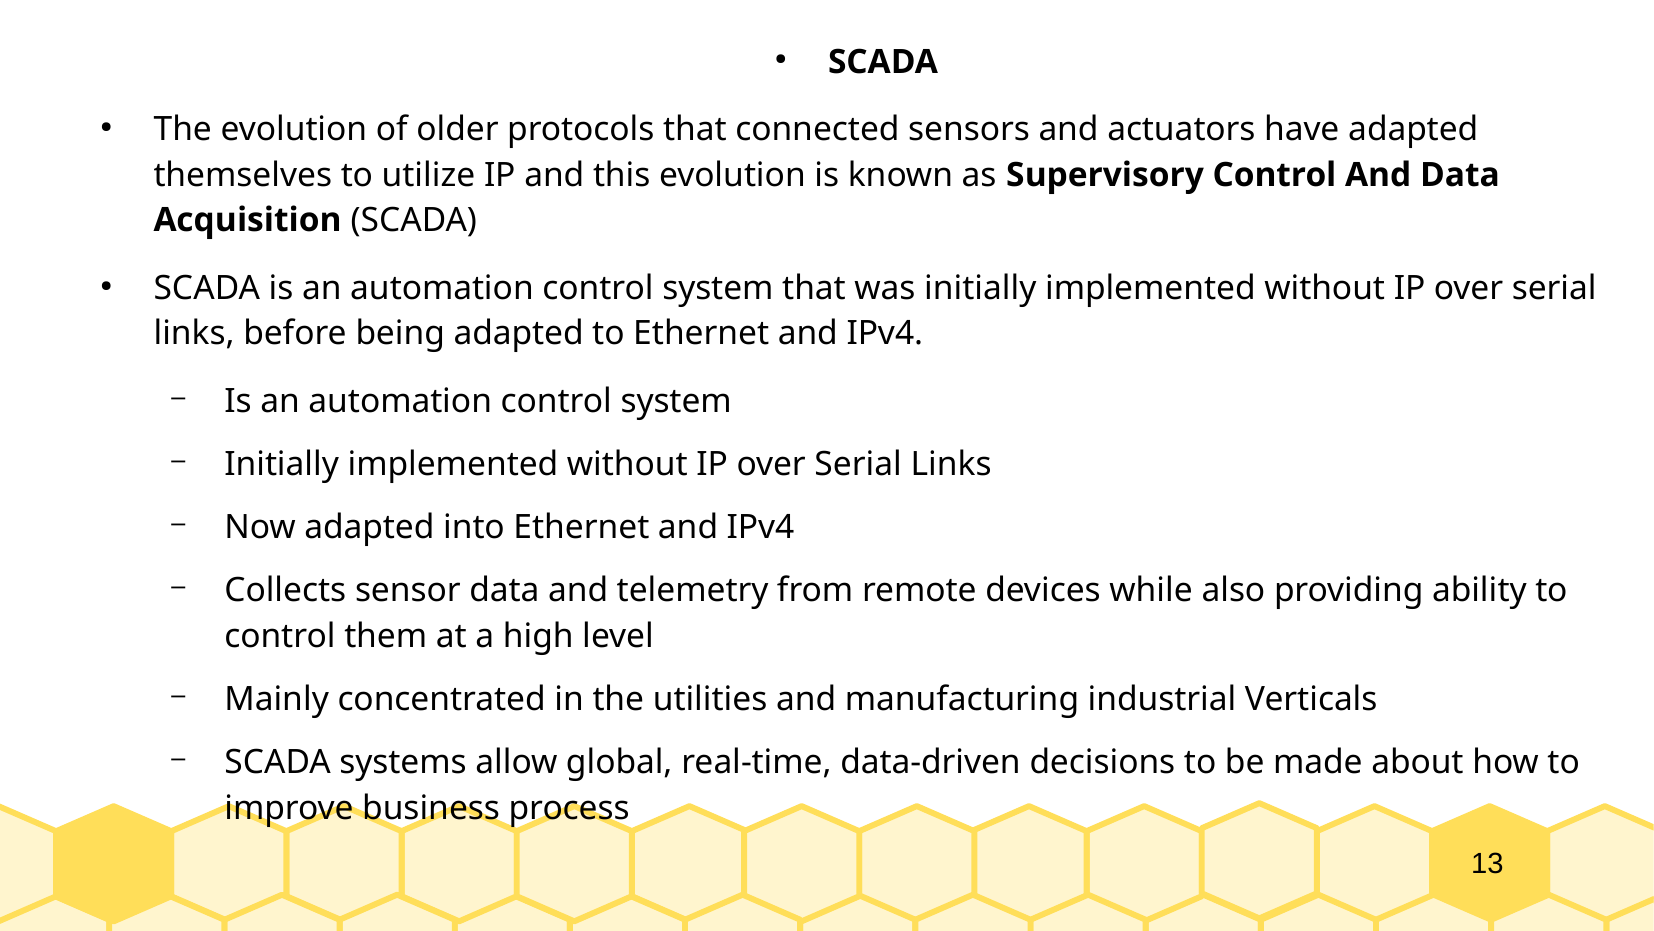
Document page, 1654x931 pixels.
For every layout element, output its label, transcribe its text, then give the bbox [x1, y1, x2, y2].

list SCADA The evolution of older protocols that connected sensors and actuators have adapted themselves to utilize IP and this evolution is known as Supervisory Control And Data Acquisition (SCADA) SCADA is an automation control system that was initially implemented without IP over serial links, before being adapted to Ethernet and IPv4. Is an automation control system Initially implemented without IP over Serial Links Now adapted into Ethernet and IPv4 Collects sensor data and telemetry from remote devices while also providing ability to control them at a high level Mainly concentrated in the utilities and manufacturing industrial Verticals SCADA systems allow global, real-time, data-driven decisions to be made about how to improve business process [82, 37, 1613, 863]
